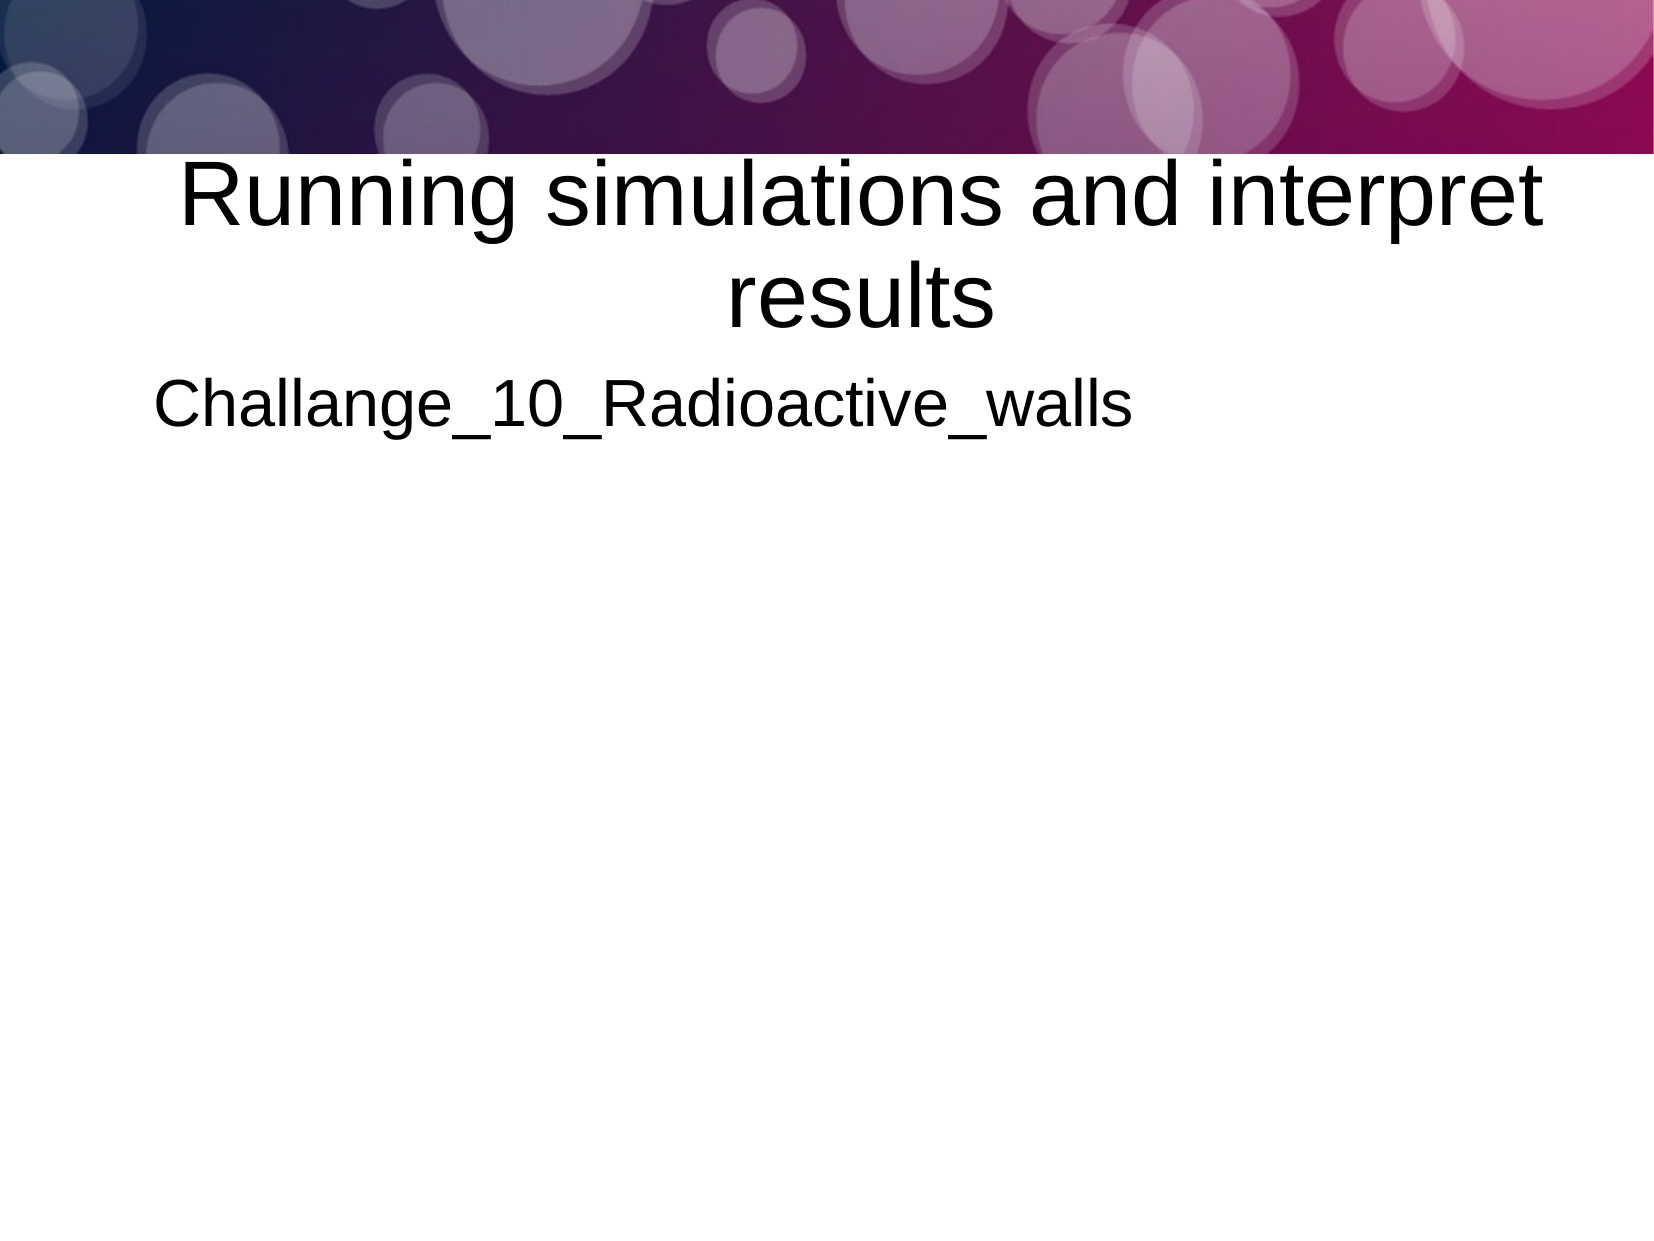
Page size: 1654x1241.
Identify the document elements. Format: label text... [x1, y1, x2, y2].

list Challange_10_Radioactive_walls [82, 366, 1571, 1087]
picture [0, 0, 1654, 154]
title Running simulations and interpret results [82, 142, 1571, 348]
